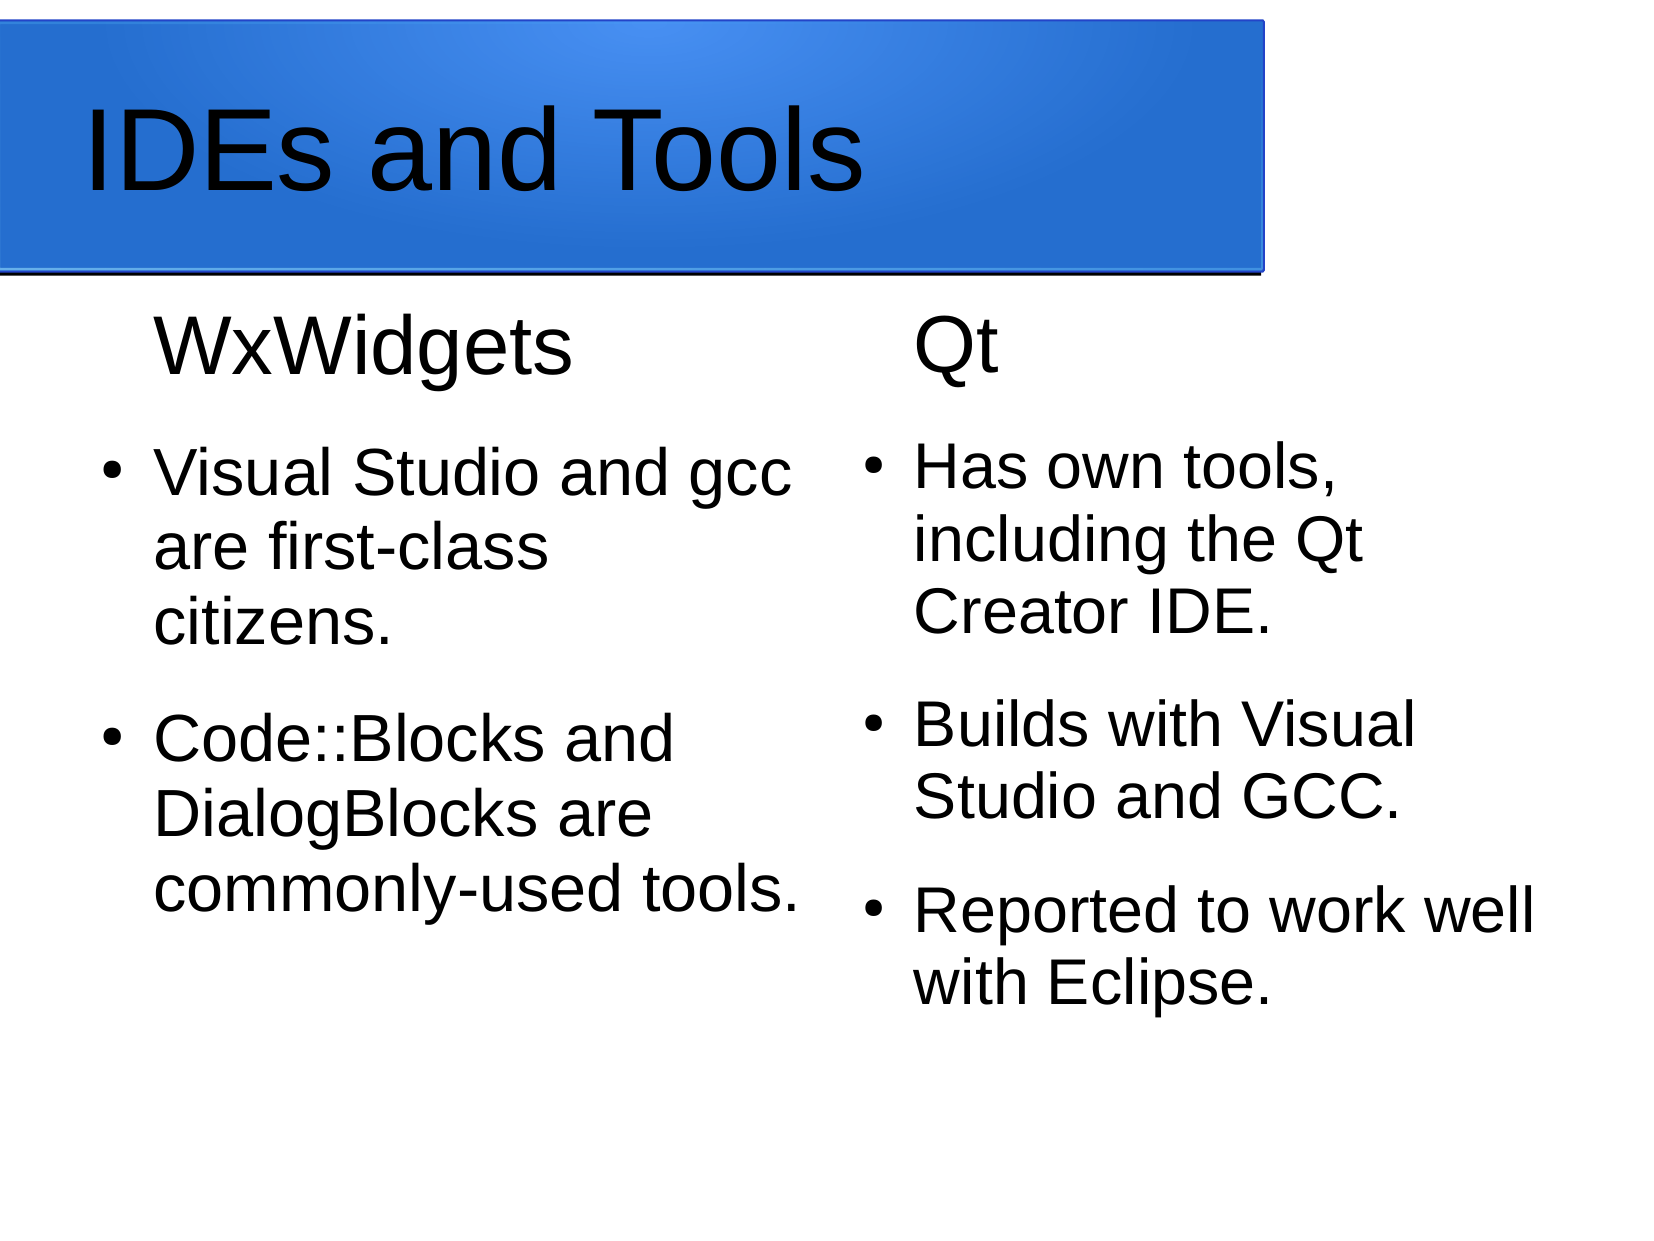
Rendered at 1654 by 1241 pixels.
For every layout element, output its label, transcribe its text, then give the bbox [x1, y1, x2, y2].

list WxWidgets Visual Studio and gcc are first-class citizens. Code::Blocks and DialogBlocks are commonly-used tools. [82, 299, 809, 1019]
title IDEs and Tools [82, 47, 1235, 252]
list Qt Has own tools, including the Qt Creator IDE. Builds with Visual Studio and GCC. Reported to work well with Eclipse. [845, 299, 1572, 1019]
